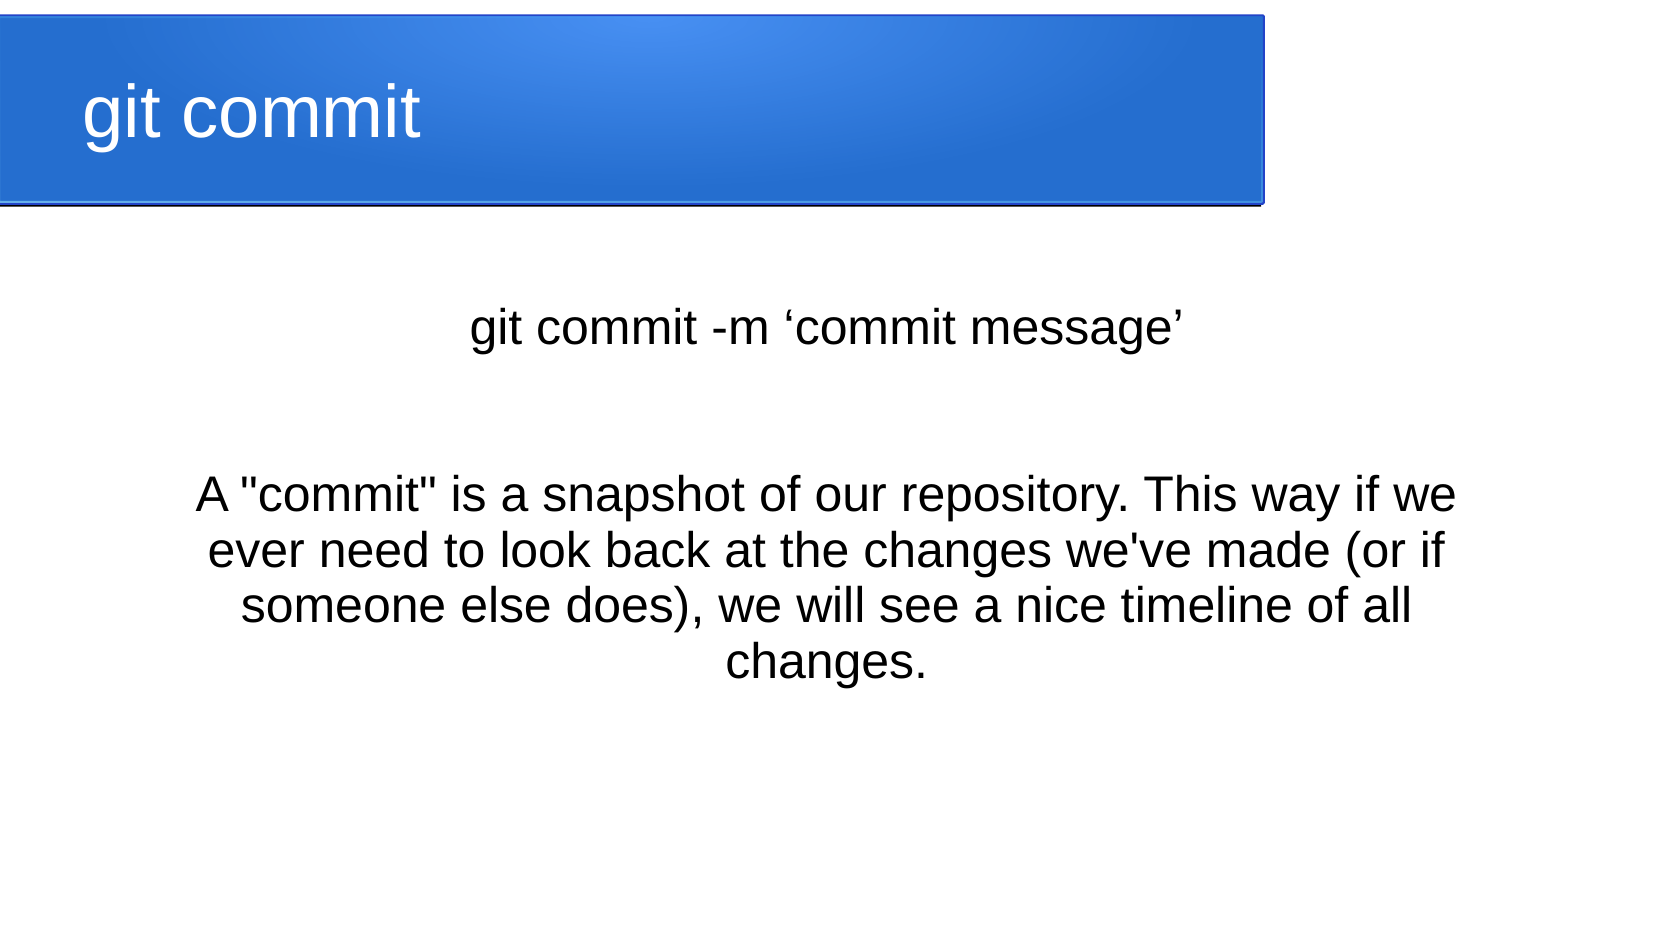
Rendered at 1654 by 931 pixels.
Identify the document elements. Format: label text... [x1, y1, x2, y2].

title git commit [82, 35, 1235, 189]
subtitle git commit -m ‘commit message’ A "commit" is a snapshot of our repository. This way if we ever need to look back at the changes we've made (or if someone else does), we will see a nice timeline of all changes. [82, 224, 1571, 764]
